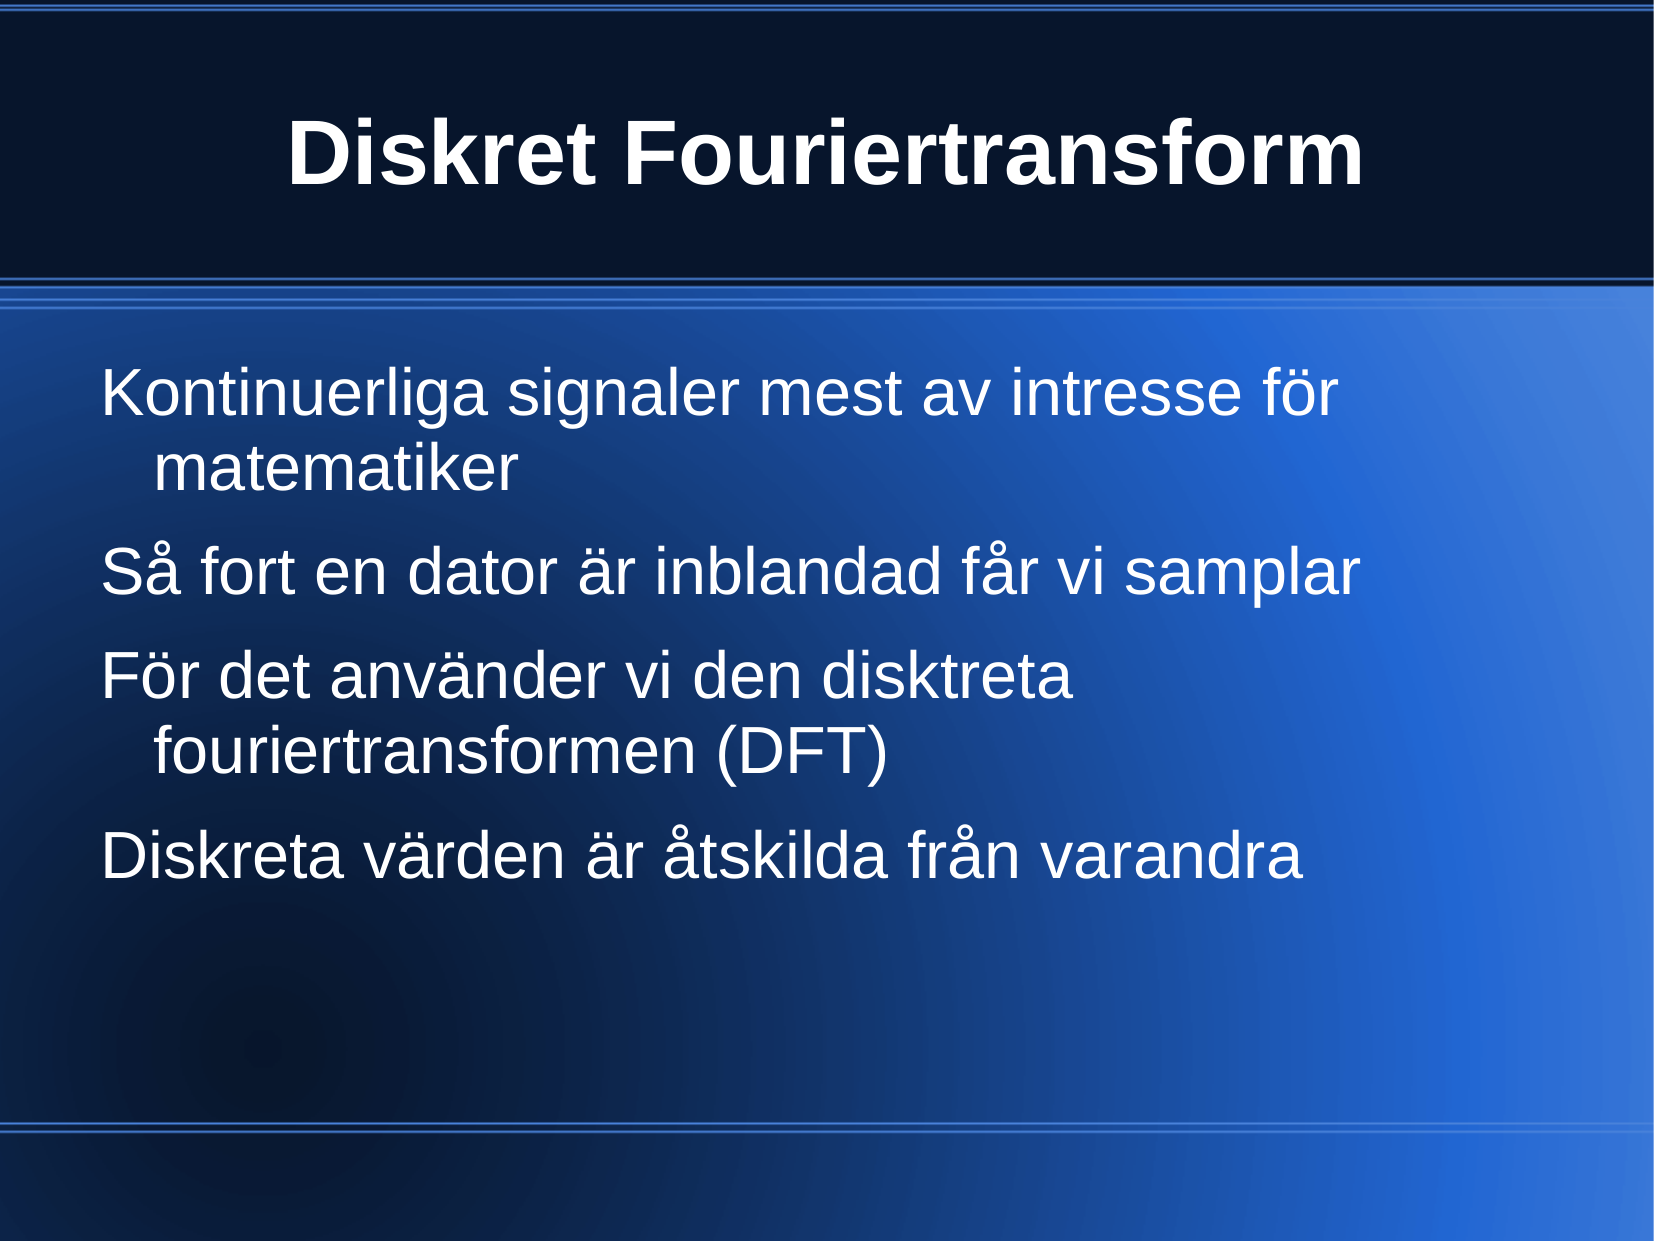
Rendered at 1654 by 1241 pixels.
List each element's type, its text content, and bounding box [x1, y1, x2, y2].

list Kontinuerliga signaler mest av intresse för matematiker Så fort en dator är inblandad får vi samplar För det använder vi den disktreta fouriertransformen (DFT) Diskreta värden är åtskilda från varandra [82, 355, 1571, 1043]
picture [0, 0, 1654, 1241]
title Diskret Fouriertransform [82, 56, 1571, 250]
